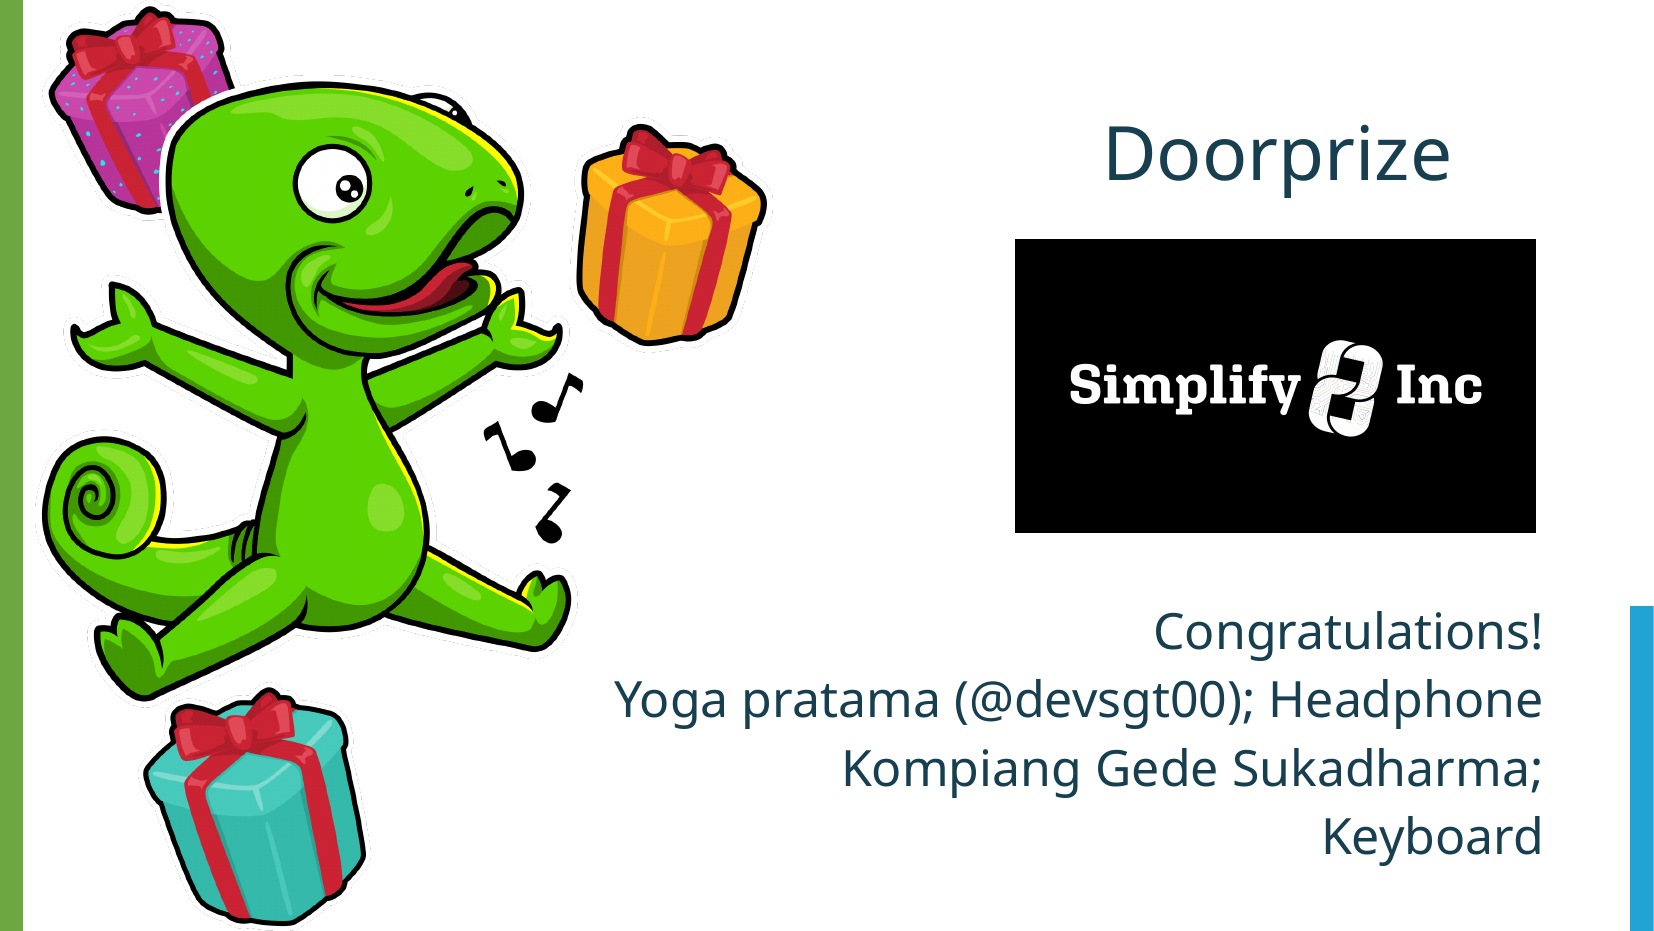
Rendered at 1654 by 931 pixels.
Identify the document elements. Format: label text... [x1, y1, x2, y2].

picture [1015, 239, 1536, 533]
text_box Doorprize [773, 59, 1453, 240]
picture [35, 0, 773, 931]
text_box Congratulations! Yoga pratama (@devsgt00); Headphone Kompiang Gede Sukadharma; Keyboard [590, 588, 1560, 861]
